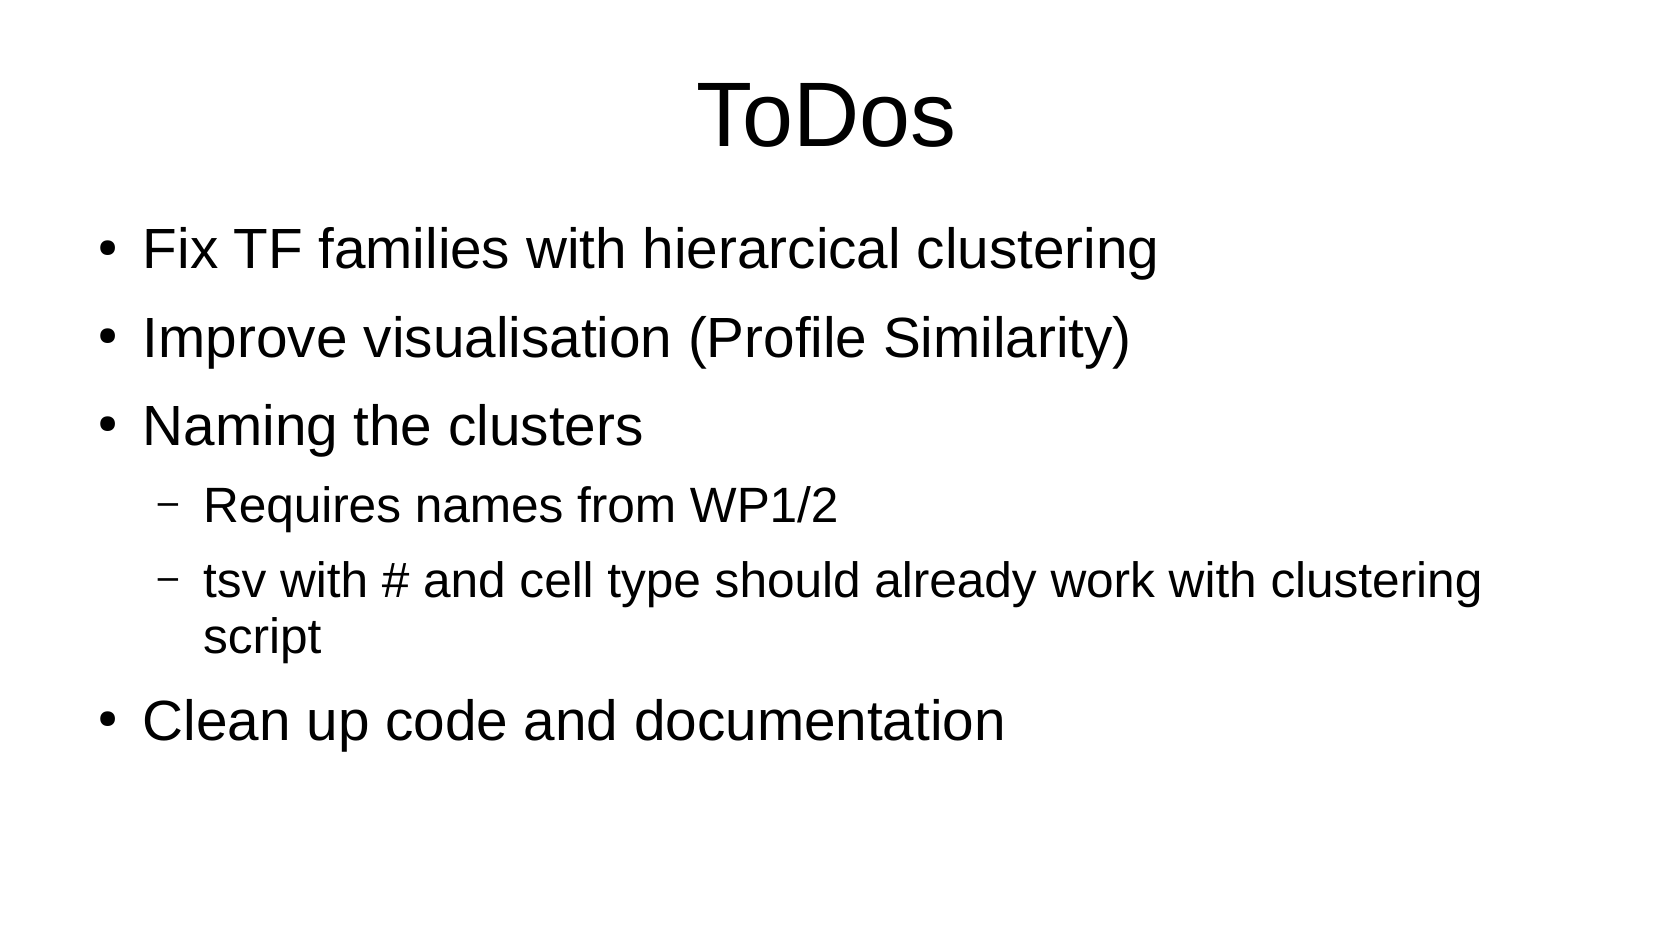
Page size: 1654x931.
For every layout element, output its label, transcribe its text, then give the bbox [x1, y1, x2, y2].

list Fix TF families with hierarcical clustering Improve visualisation (Profile Similarity) Naming the clusters Requires names from WP1/2 tsv with # and cell type should already work with clustering script Clean up code and documentation [82, 217, 1571, 758]
title ToDos [82, 37, 1571, 193]
